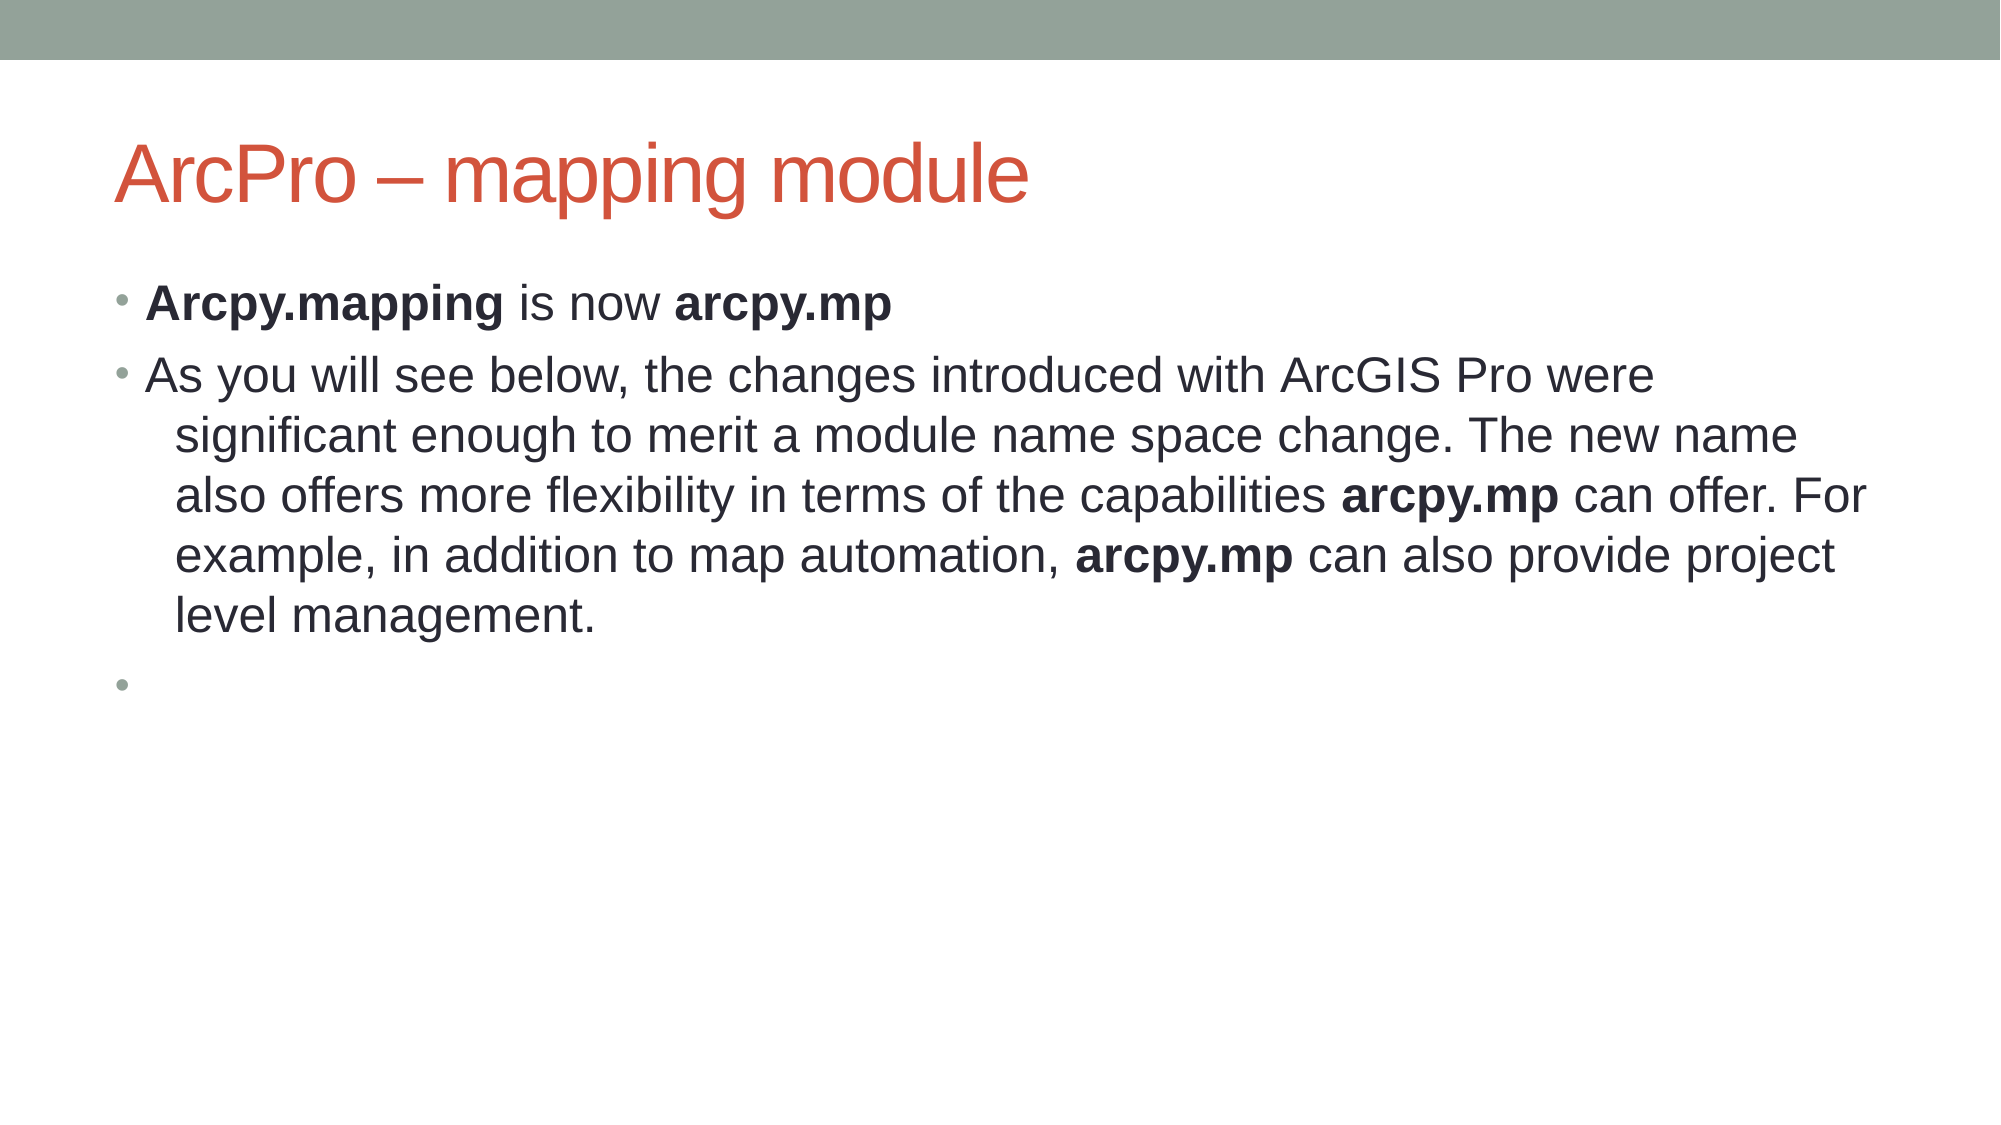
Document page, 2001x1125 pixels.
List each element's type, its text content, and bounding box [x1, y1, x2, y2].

list Arcpy.mapping is now arcpy.mp As you will see below, the changes introduced with ArcGIS Pro were significant enough to merit a module name space change. The new name also offers more flexibility in terms of the capabilities arcpy.mp can offer. For example, in addition to map automation, arcpy.mp can also provide project level management. [99, 262, 1900, 1063]
title ArcPro – mapping module [99, 87, 1900, 251]
